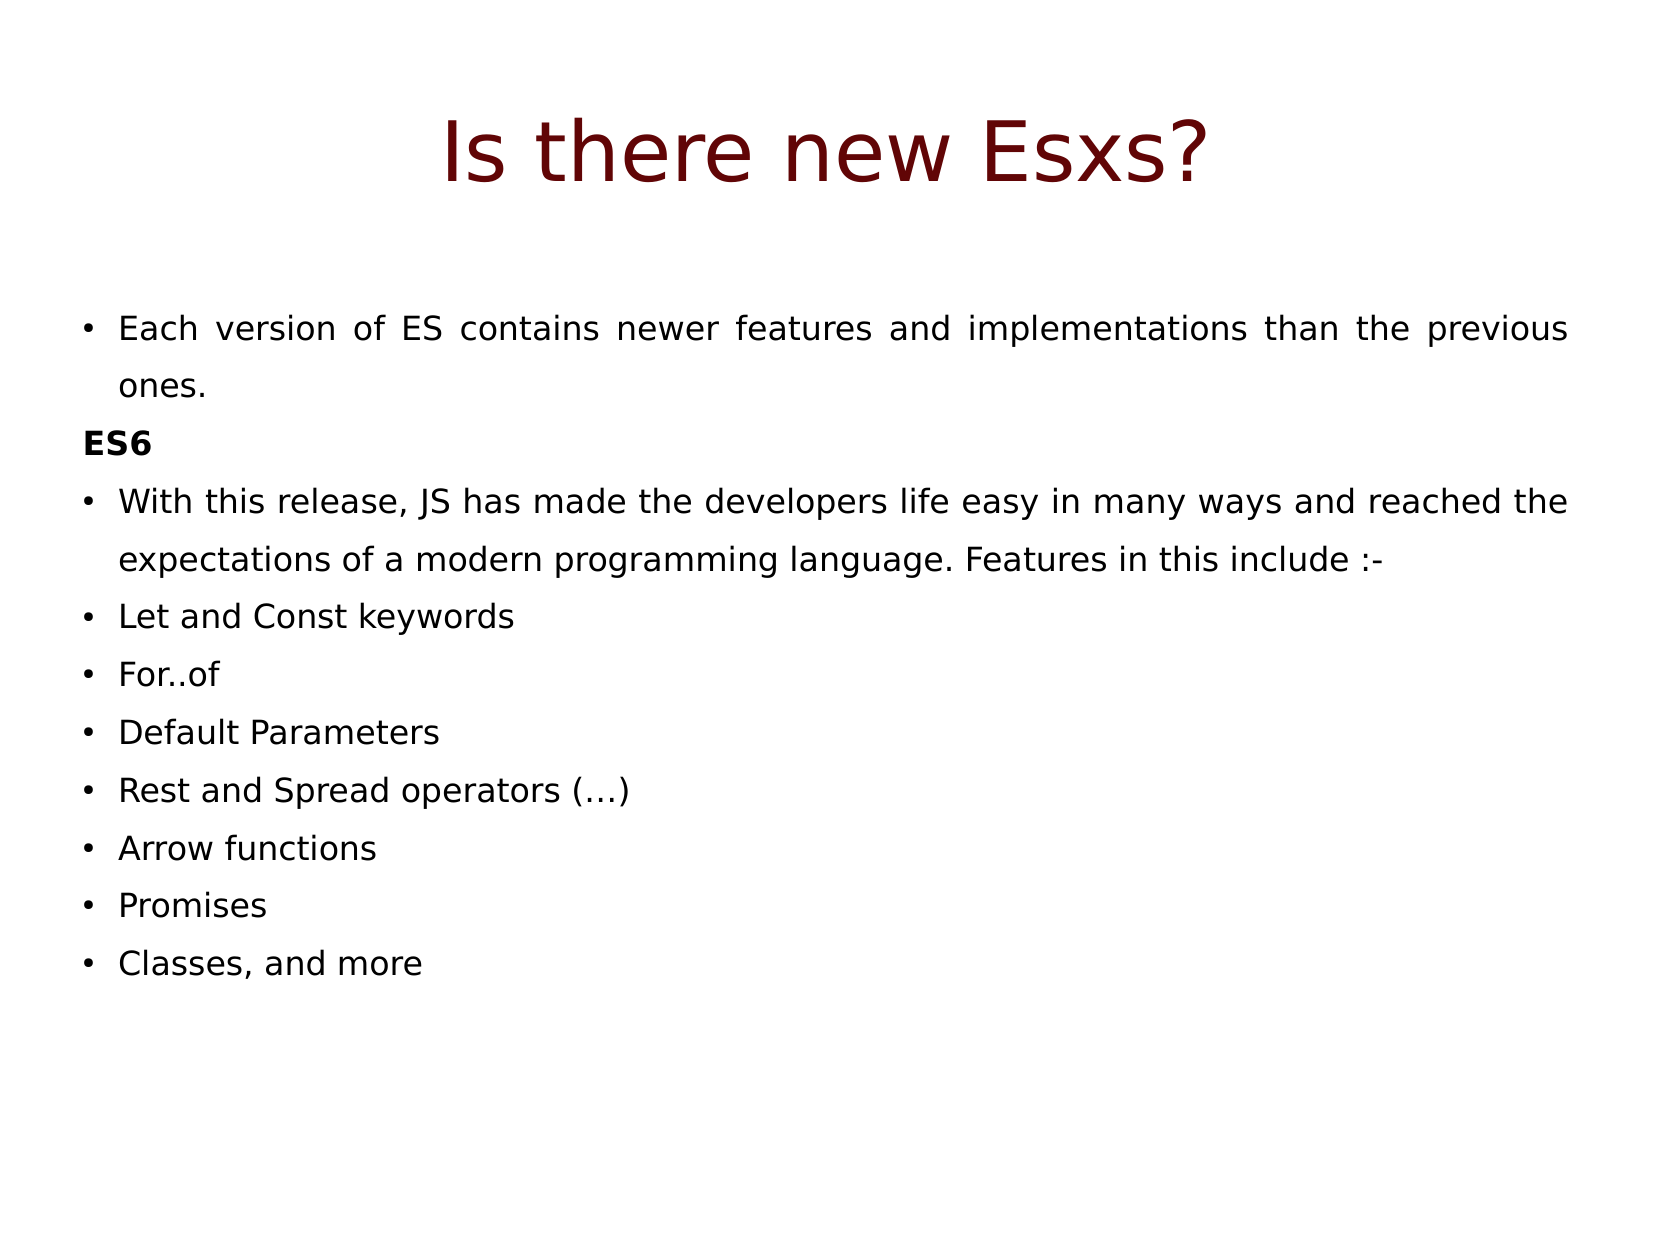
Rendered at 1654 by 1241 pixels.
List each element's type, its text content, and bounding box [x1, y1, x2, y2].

subtitle Each version of ES contains newer features and implementations than the previous ones. ES6 With this release, JS has made the developers life easy in many ways and reached the expectations of a modern programming language. Features in this include :- Let and Const keywords For..of Default Parameters Rest and Spread operators (…) Arrow functions Promises Classes, and more [82, 290, 1571, 1042]
title Is there new Esxs? [82, 49, 1571, 257]
